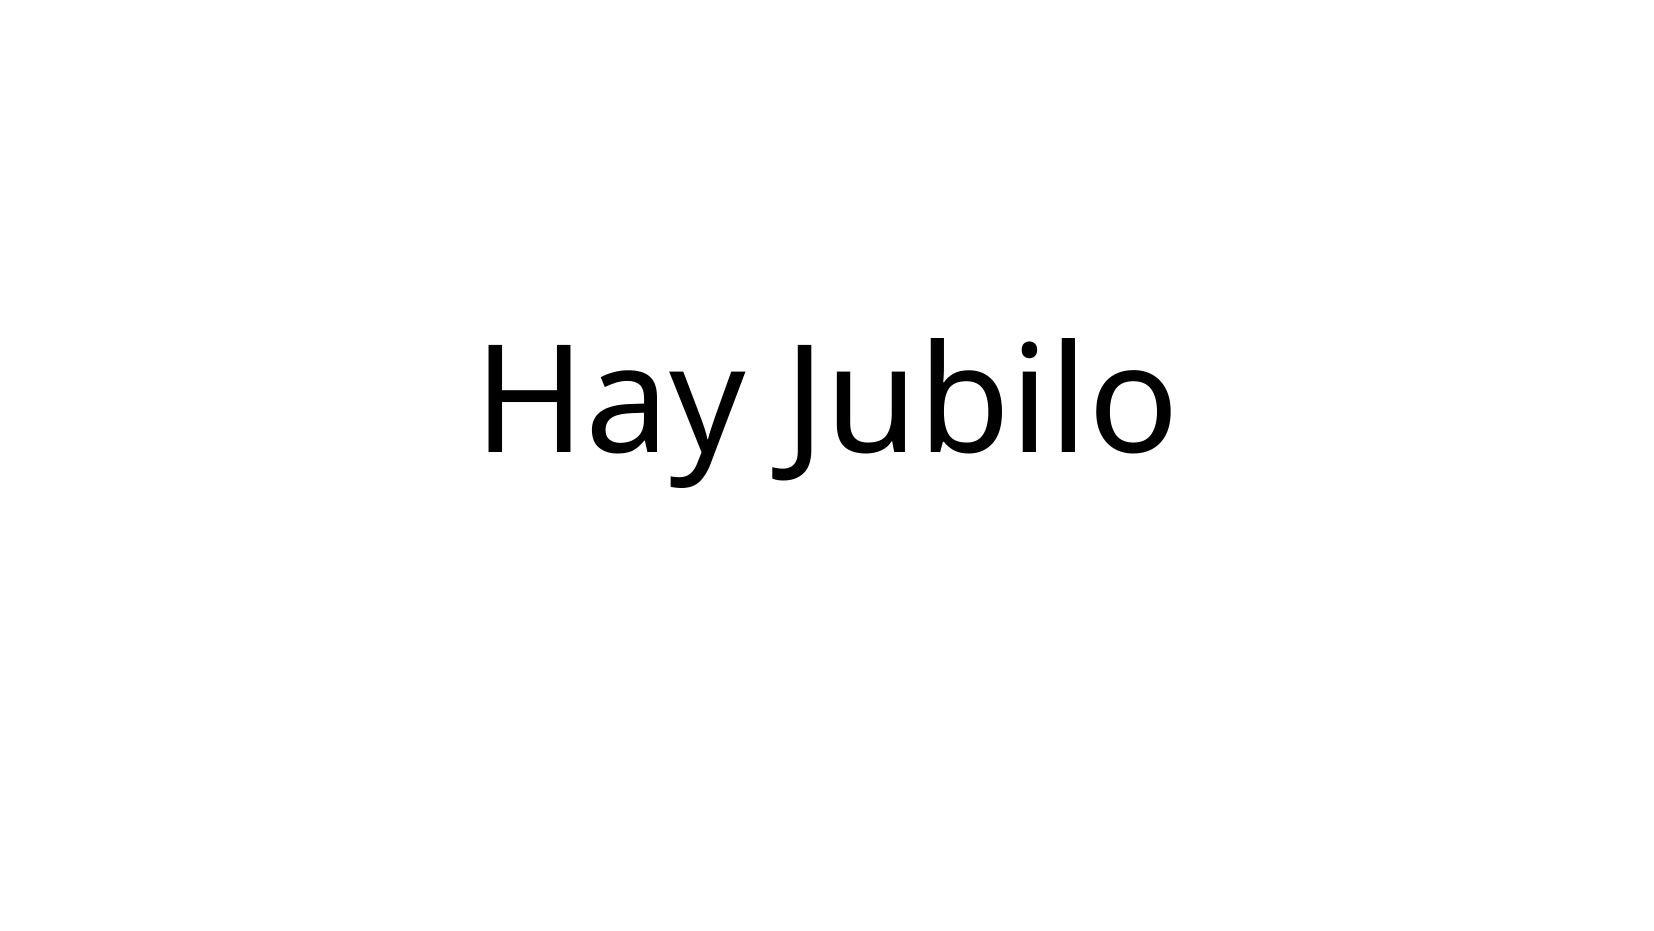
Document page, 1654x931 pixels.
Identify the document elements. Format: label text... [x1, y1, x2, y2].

title Hay Jubilo [0, 289, 1654, 501]
